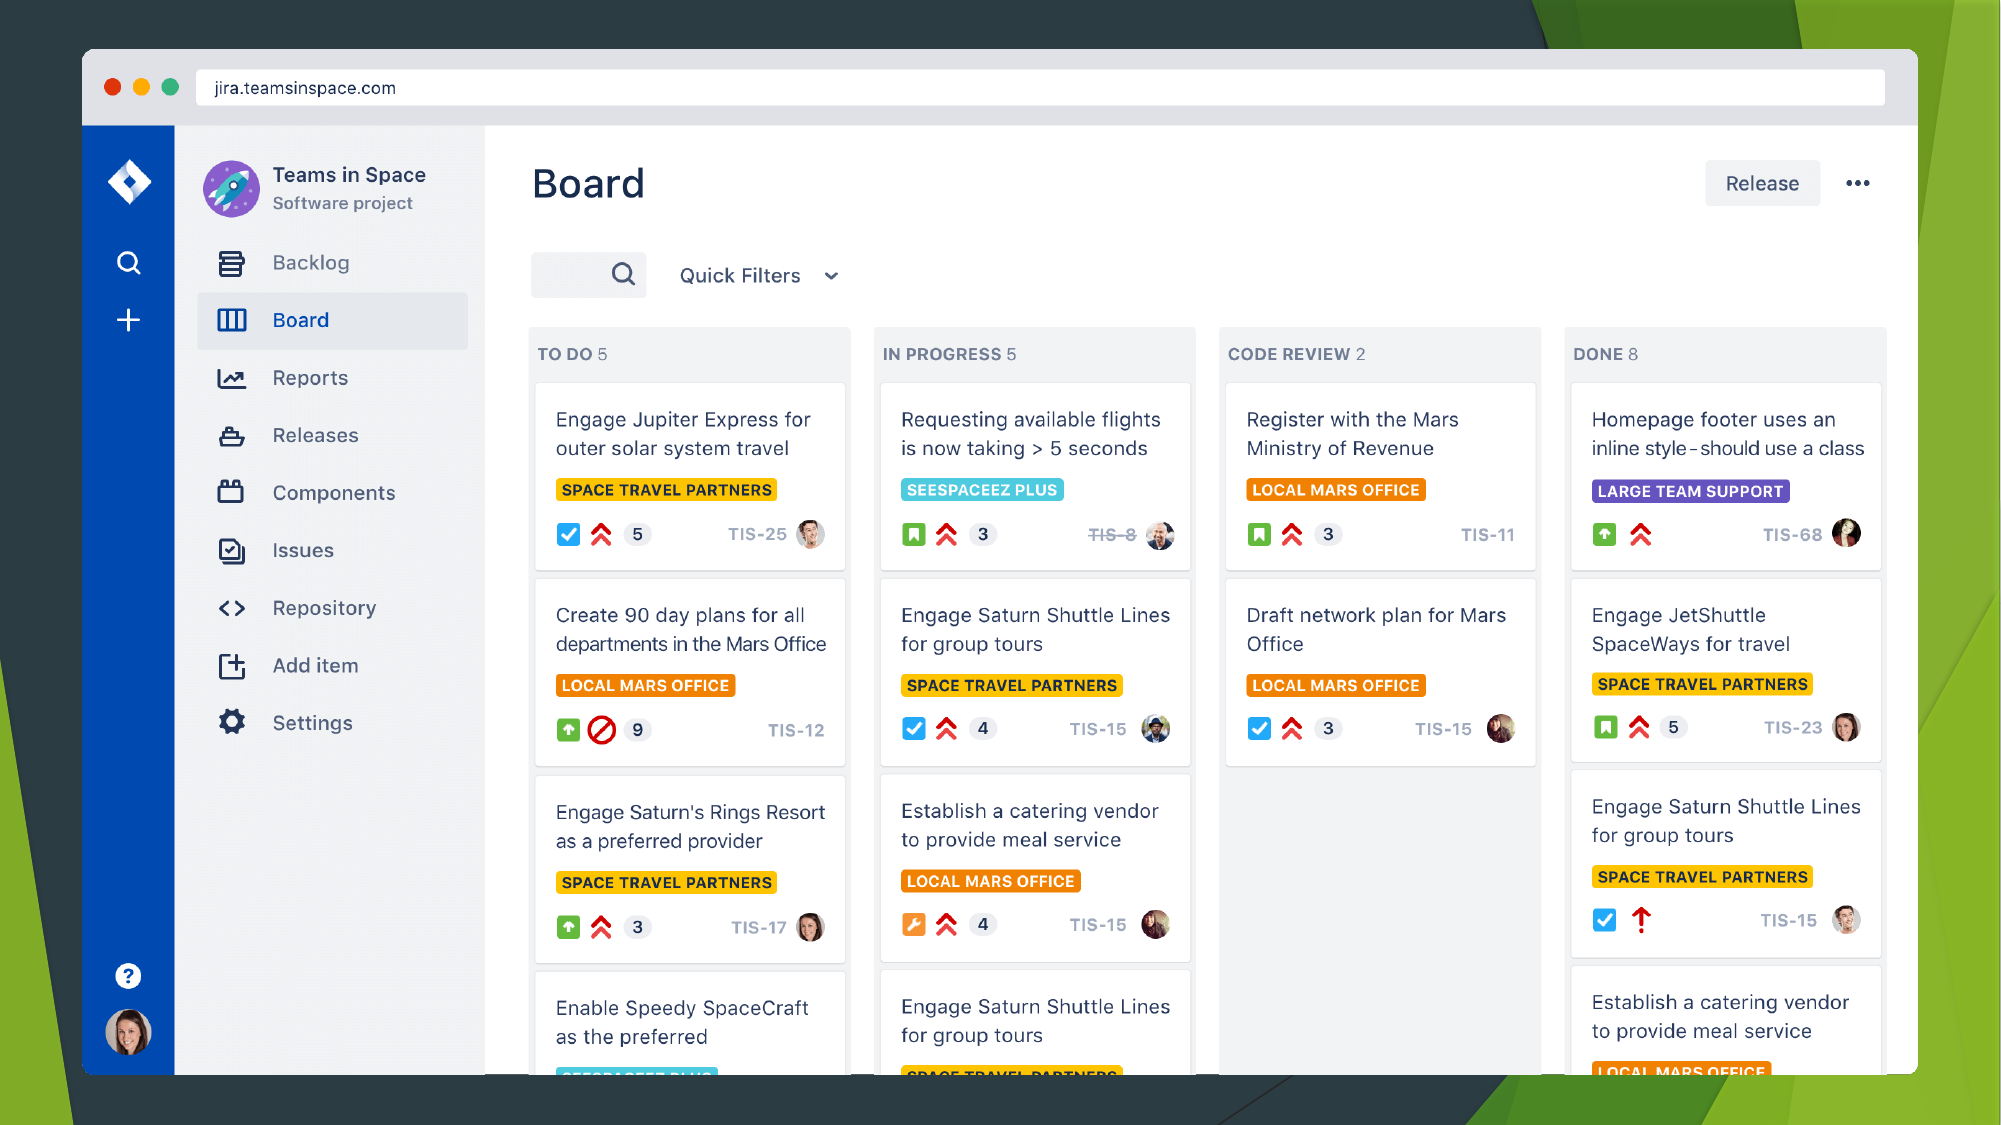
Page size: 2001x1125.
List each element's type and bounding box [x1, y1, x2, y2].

picture [82, 49, 1918, 1076]
